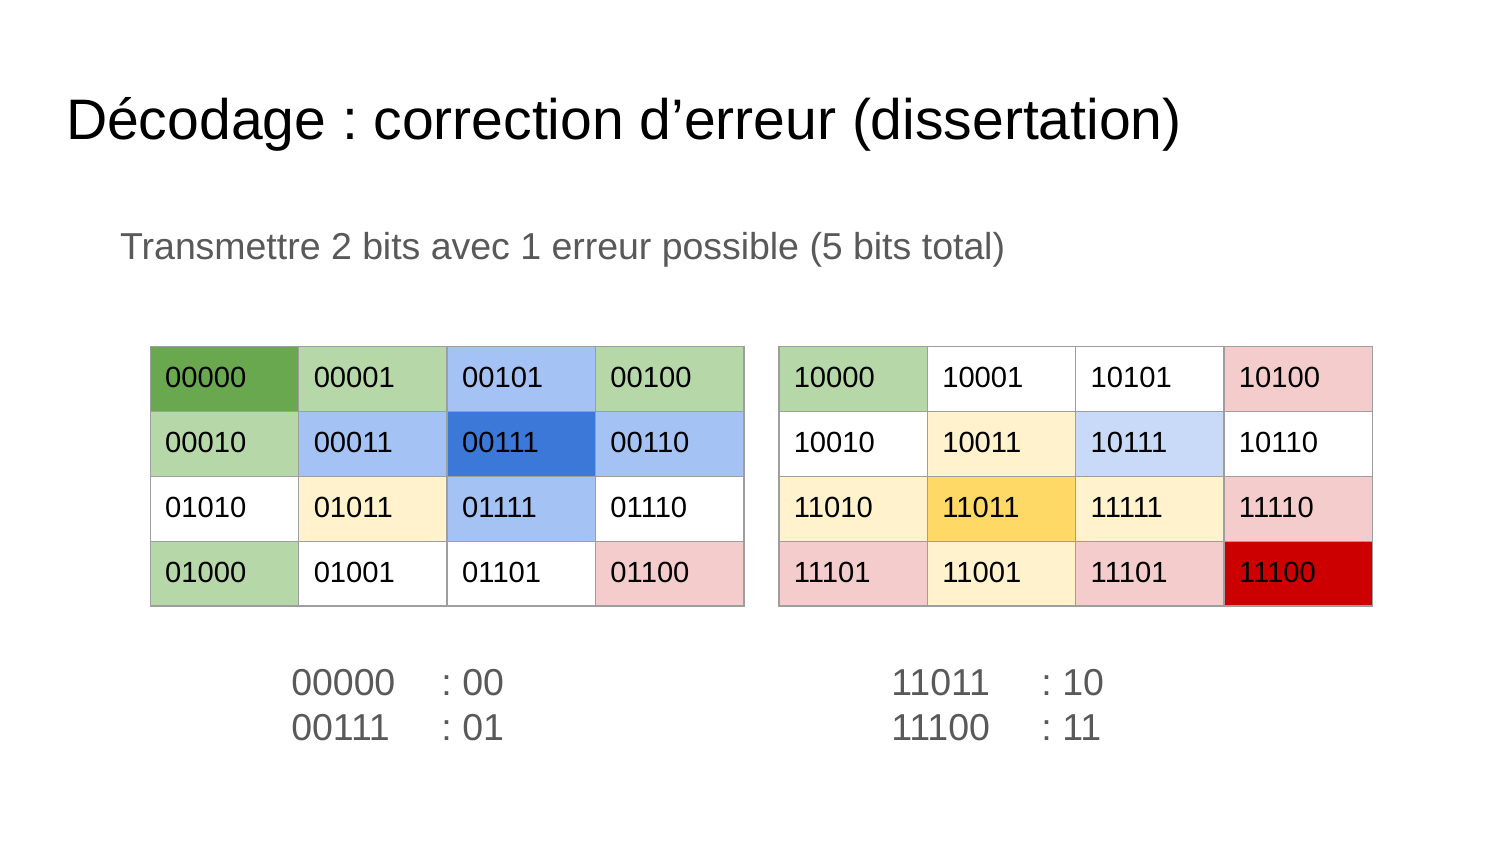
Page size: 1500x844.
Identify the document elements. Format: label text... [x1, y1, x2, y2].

table_cell 11011 [928, 477, 1075, 541]
table_cell 01000 [151, 542, 298, 605]
text_box Transmettre 2 bits avec 1 erreur possible (5 bits total) [105, 206, 1429, 282]
table_cell 11001 [928, 542, 1075, 605]
table_cell 00011 [299, 412, 446, 476]
table_header 10001 [928, 347, 1075, 411]
table_cell 11110 [1225, 477, 1372, 541]
table_cell 11101 [780, 542, 927, 605]
table_cell 01101 [448, 542, 595, 605]
table_header 10000 [780, 347, 927, 411]
table_cell 01001 [299, 542, 446, 605]
table_cell 10110 [1225, 412, 1372, 476]
table_cell 01010 [151, 477, 298, 541]
table_cell 00110 [596, 412, 743, 476]
table_cell 00010 [151, 412, 298, 476]
table_header 00100 [596, 347, 743, 411]
table_cell 10010 [780, 412, 927, 476]
table_cell 01100 [596, 542, 743, 605]
table_cell 10011 [928, 412, 1075, 476]
table_cell 11010 [780, 477, 927, 541]
title Décodage : correction d’erreur (dissertation) [51, 72, 1449, 167]
table_header 00000 [151, 347, 298, 411]
table_cell 11111 [1076, 477, 1223, 541]
text_box 00000 : 00 11011 : 10 00111 : 01 11100 : 11 [276, 642, 1241, 785]
table_header 10100 [1225, 347, 1372, 411]
table_cell 11101 [1076, 542, 1223, 605]
table_cell 01111 [448, 477, 595, 541]
table_cell 10111 [1076, 412, 1223, 476]
table_cell 01110 [596, 477, 743, 541]
table_header 10101 [1076, 347, 1223, 411]
table_cell 01011 [299, 477, 446, 541]
table_header 00101 [448, 347, 595, 411]
table_cell 11100 [1225, 542, 1372, 605]
table_cell 00111 [448, 412, 595, 476]
table_header 00001 [299, 347, 446, 411]
